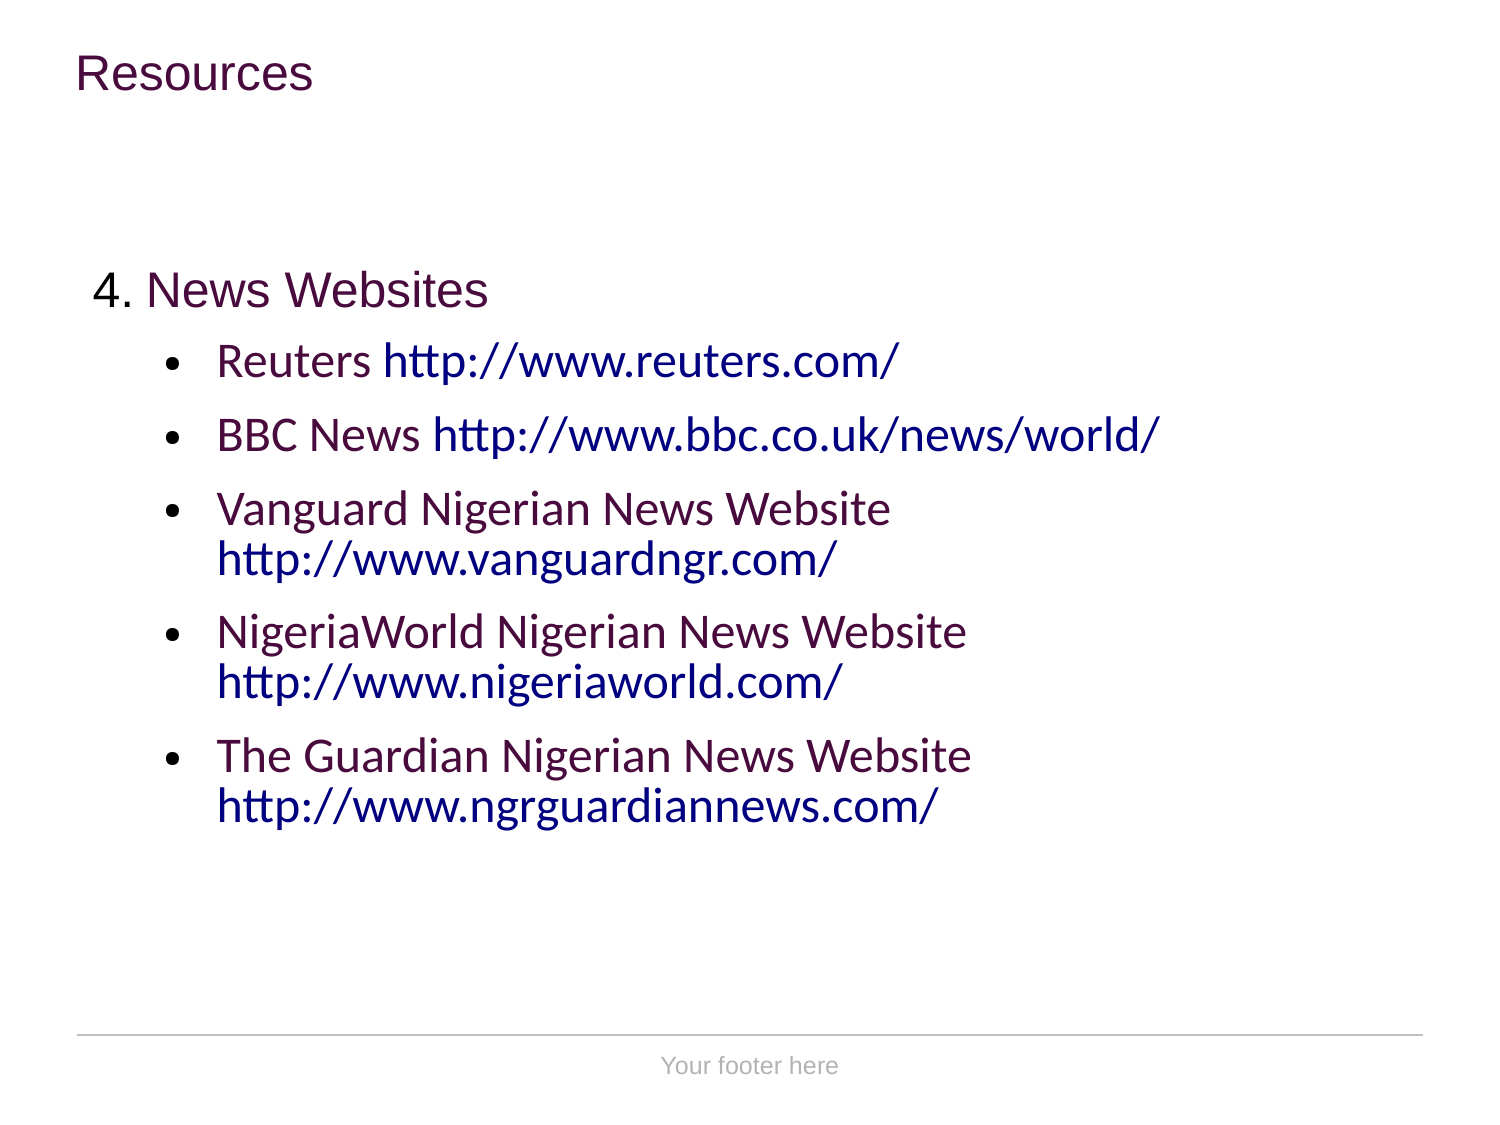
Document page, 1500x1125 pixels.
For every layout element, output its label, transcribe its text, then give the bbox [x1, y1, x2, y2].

title Resources [75, 45, 1425, 233]
list News Websites Reuters http://www.reuters.com/ BBC News http://www.bbc.co.uk/news/world/ Vanguard Nigerian News Website http://www.vanguardngr.com/ NigeriaWorld Nigerian News Website http://www.nigeriaworld.com/ The Guardian Nigerian News Website http://www.ngrguardiannews.com/ [75, 262, 1425, 1005]
